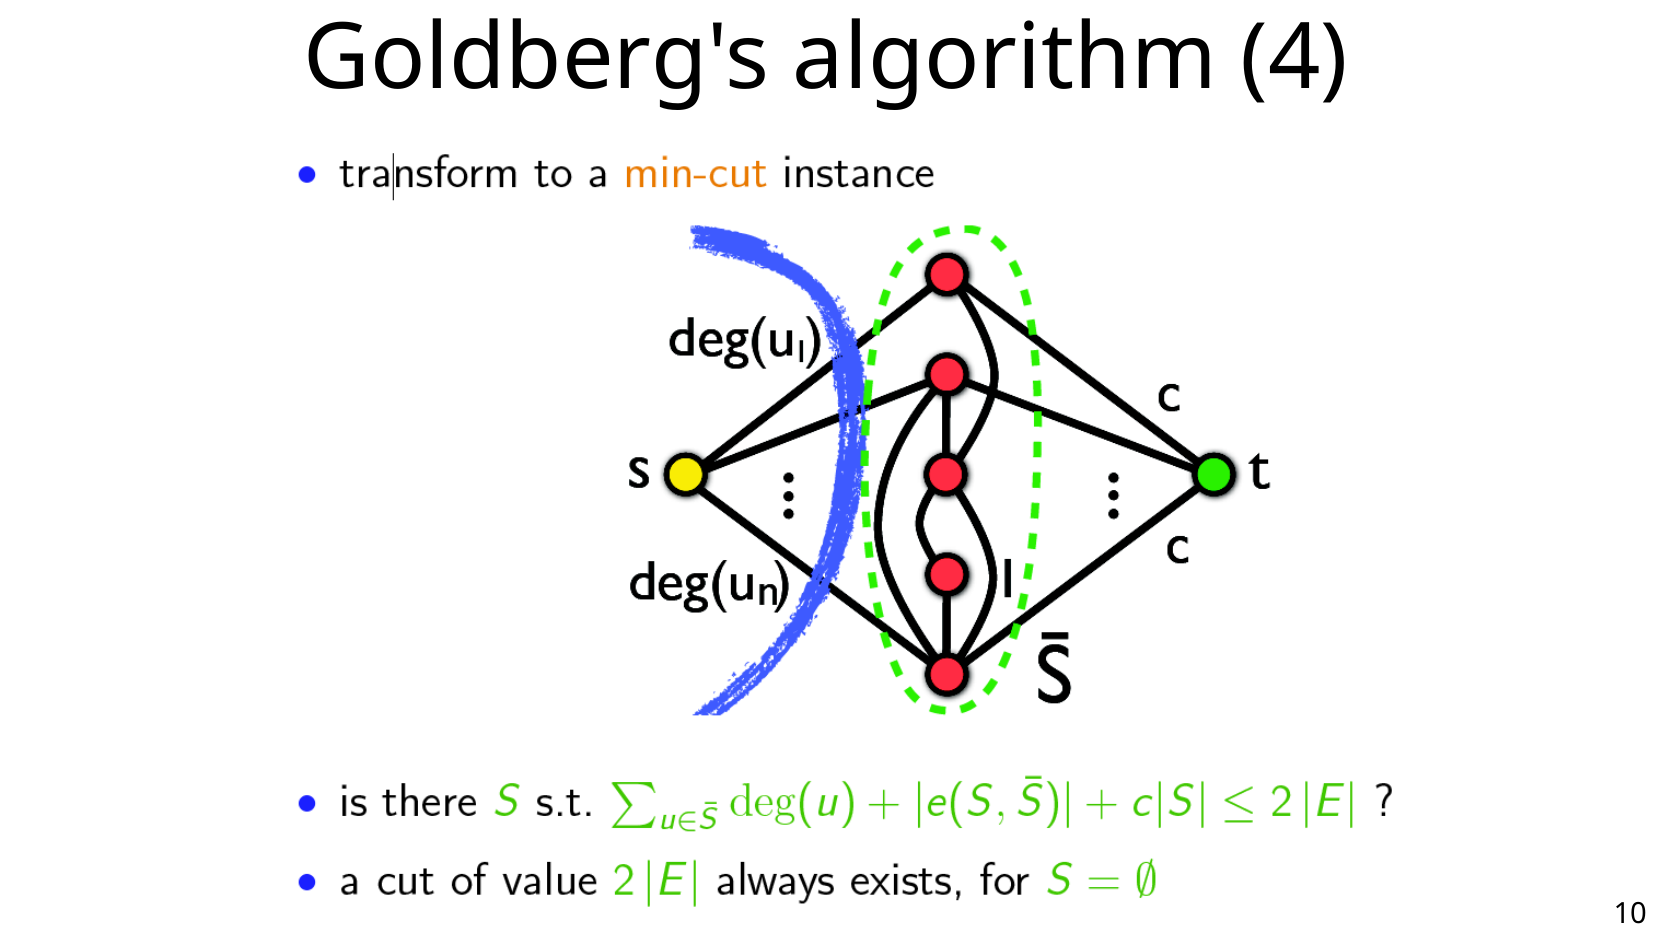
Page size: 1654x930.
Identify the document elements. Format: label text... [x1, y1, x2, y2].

title Goldberg's algorithm (4) [82, 1, 1571, 105]
picture [267, 127, 1452, 921]
